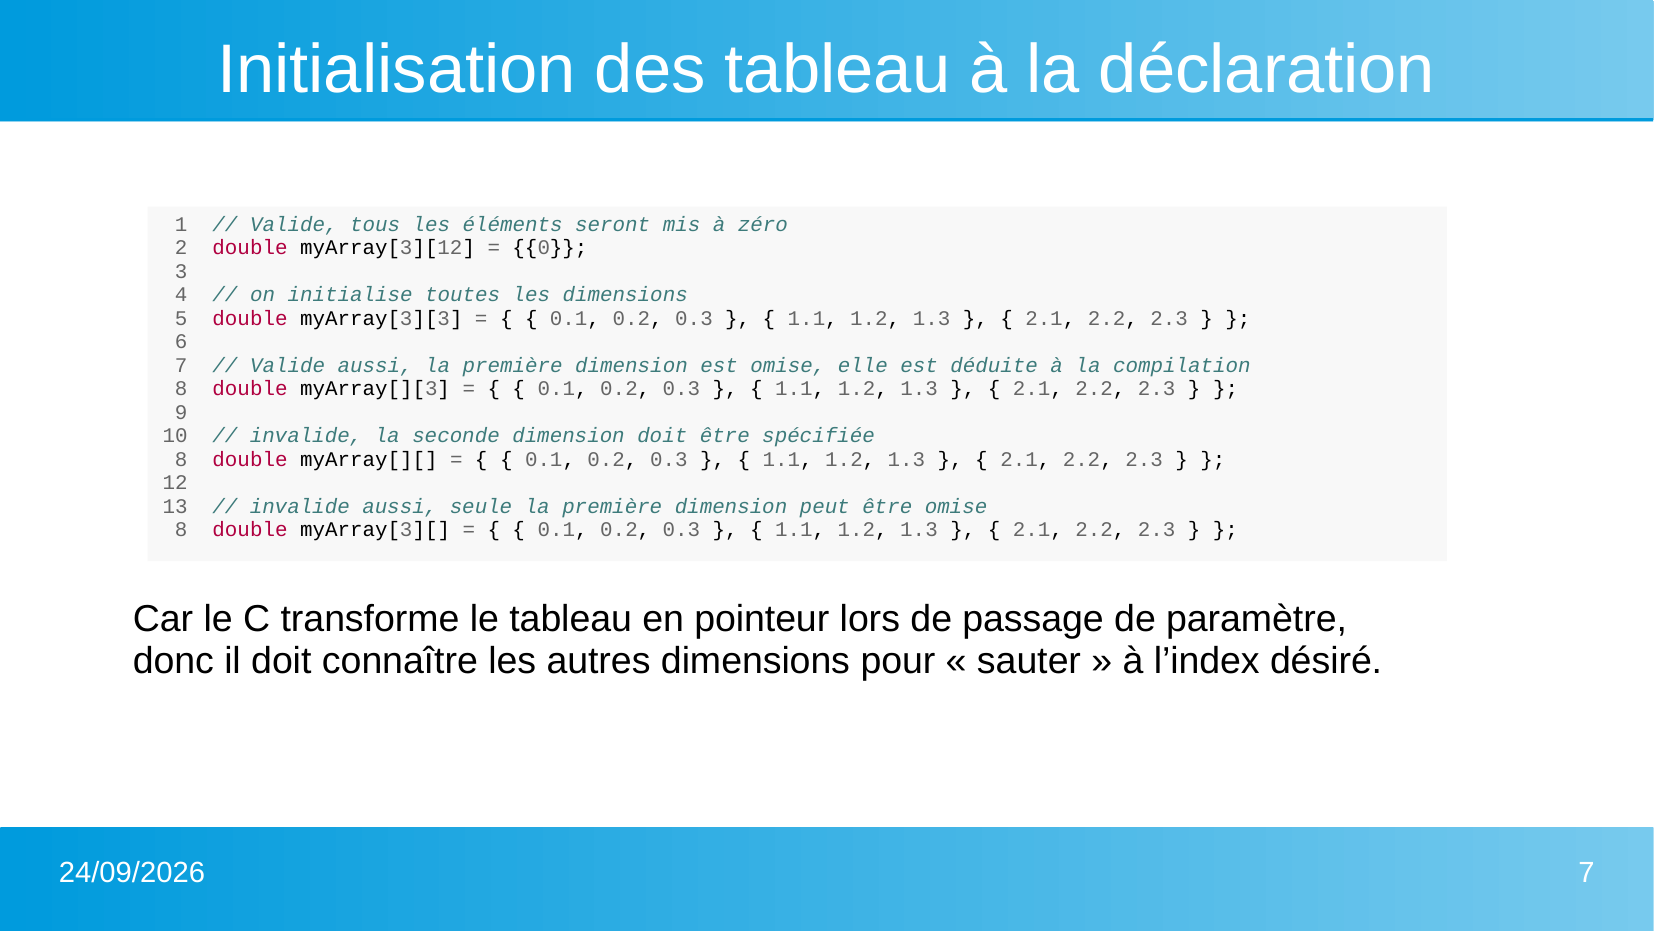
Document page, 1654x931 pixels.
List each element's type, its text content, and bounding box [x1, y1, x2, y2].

text_box Car le C transforme le tableau en pointeur lors de passage de paramètre, donc il doit connaître les autres dimensions pour « sauter » à l’index désiré. [118, 590, 1447, 690]
title Initialisation des tableau à la déclaration [59, 29, 1595, 108]
text_box 1 // Valide, tous les éléments seront mis à zéro 2 double myArray[3][12] = {{0}}; 3 4 // on initialise toutes les dimensions 5 double myArray[3][3] = { { 0.1, 0.2, 0.3 }, { 1.1, 1.2, 1.3 }, { 2.1, 2.2, 2.3 } }; 6 7 // Valide aussi, la première dimension est omise, elle est déduite à la compilation 8 double myArray[][3] = { { 0.1, 0.2, 0.3 }, { 1.1, 1.2, 1.3 }, { 2.1, 2.2, 2.3 } }; 9 10 // invalide, la seconde dimension doit être spécifiée 8 double myArray[][] = { { 0.1, 0.2, 0.3 }, { 1.1, 1.2, 1.3 }, { 2.1, 2.2, 2.3 } }; 12 13 // invalide aussi, seule la première dimension peut être omise 8 double myArray[3][] = { { 0.1, 0.2, 0.3 }, { 1.1, 1.2, 1.3 }, { 2.1, 2.2, 2.3 } }; [147, 206, 1447, 562]
